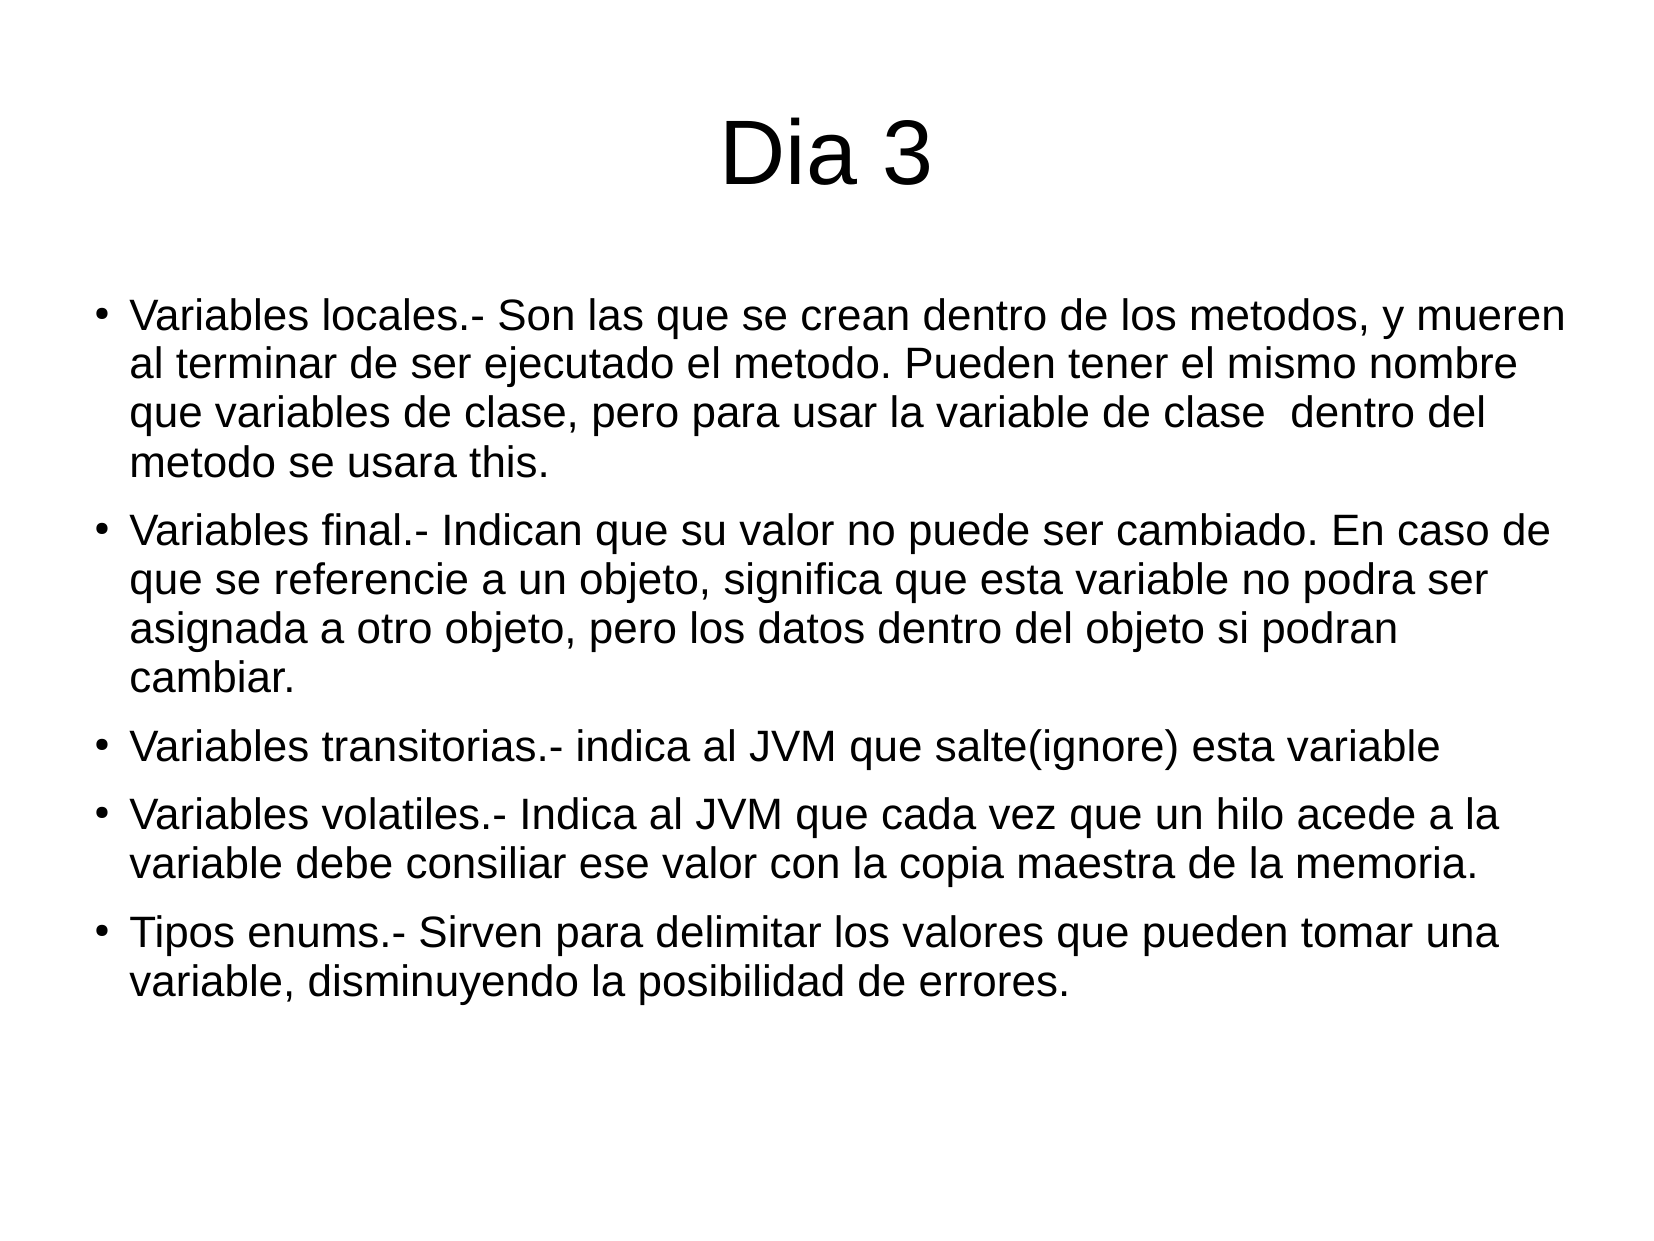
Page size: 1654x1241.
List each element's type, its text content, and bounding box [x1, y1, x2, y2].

title Dia 3 [82, 49, 1571, 257]
list Variables locales.- Son las que se crean dentro de los metodos, y mueren al terminar de ser ejecutado el metodo. Pueden tener el mismo nombre que variables de clase, pero para usar la variable de clase dentro del metodo se usara this. Variables final.- Indican que su valor no puede ser cambiado. En caso de que se referencie a un objeto, significa que esta variable no podra ser asignada a otro objeto, pero los datos dentro del objeto si podran cambiar. Variables transitorias.- indica al JVM que salte(ignore) esta variable Variables volatiles.- Indica al JVM que cada vez que un hilo acede a la variable debe consiliar ese valor con la copia maestra de la memoria. Tipos enums.- Sirven para delimitar los valores que pueden tomar una variable, disminuyendo la posibilidad de errores. [82, 290, 1571, 1010]
